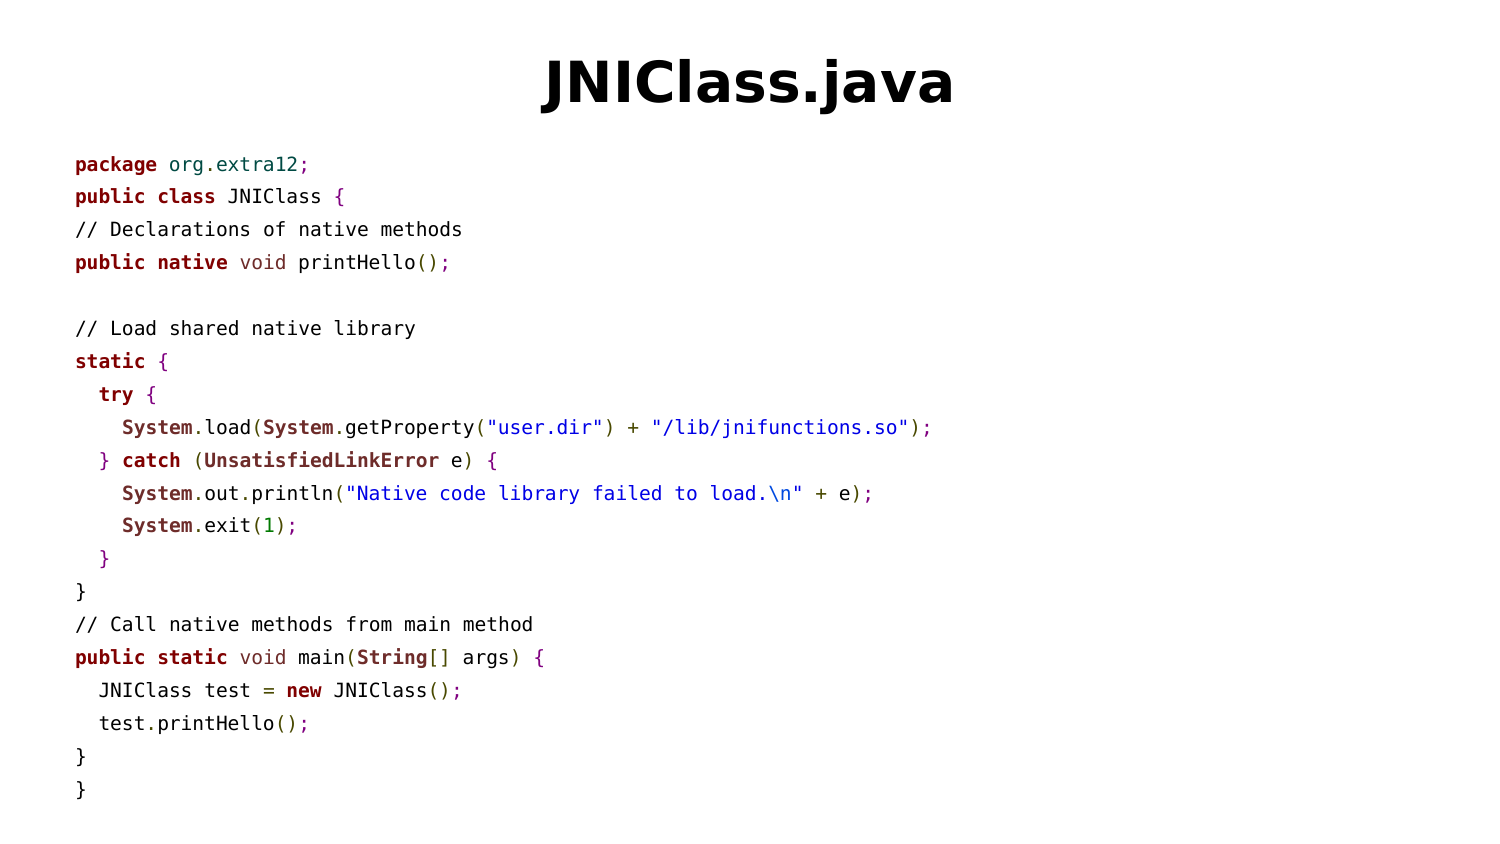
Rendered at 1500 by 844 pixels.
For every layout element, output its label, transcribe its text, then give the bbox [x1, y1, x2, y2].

list package org.extra12; public class JNIClass { // Declarations of native methods public native void printHello(); // Load shared native library static { try { System.load(System.getProperty("user.dir") + "/lib/jnifunctions.so"); } catch (UnsatisfiedLinkError e) { System.out.println("Native code library failed to load.\n" + e); System.exit(1); } } // Call native methods from main method public static void main(String[] args) { JNIClass test = new JNIClass(); test.printHello(); } } [75, 153, 1395, 807]
title JNIClass.java [75, 33, 1425, 133]
